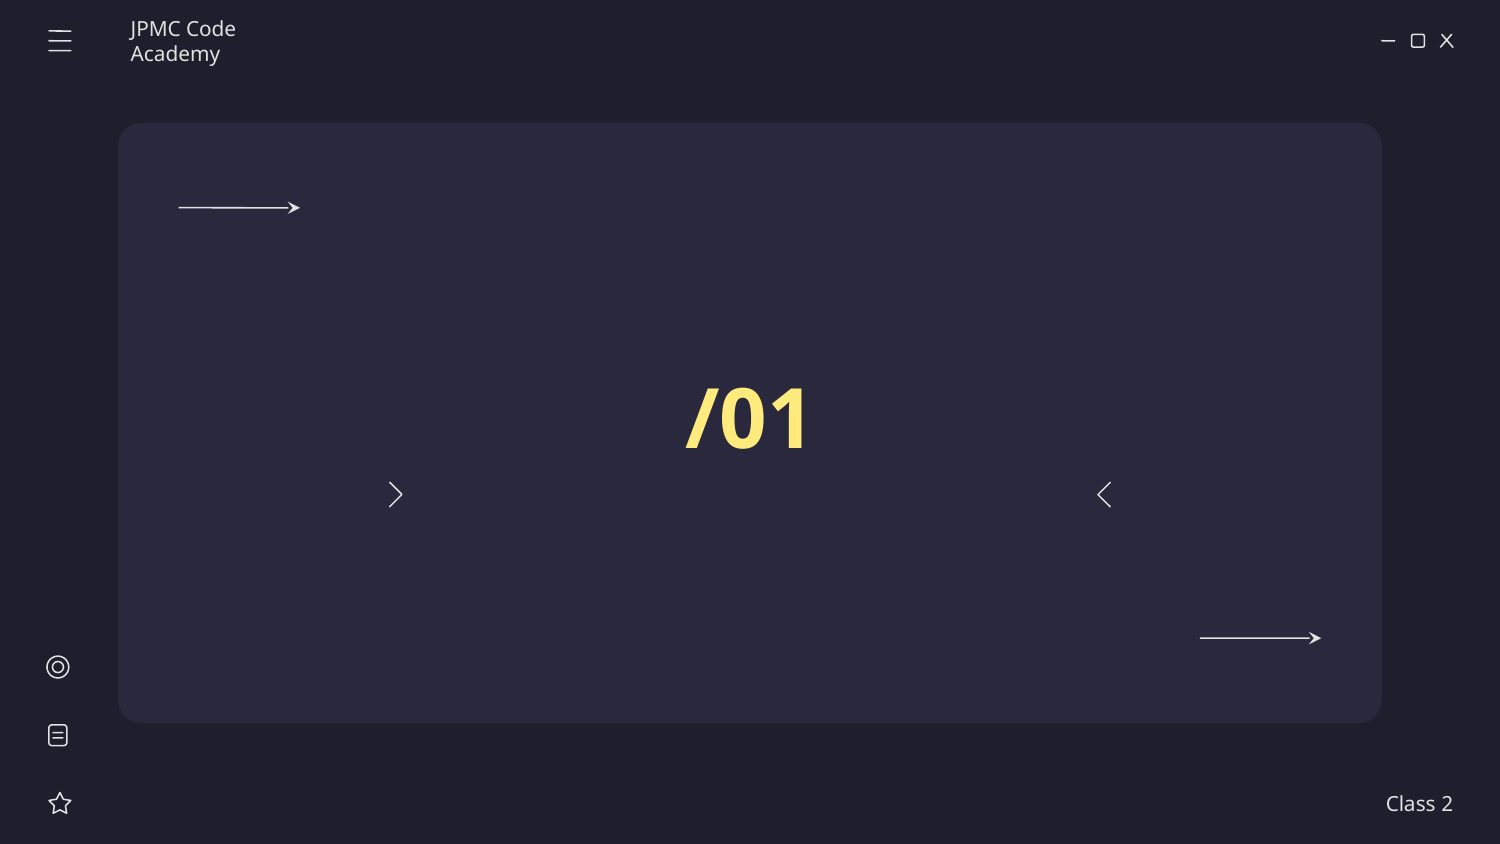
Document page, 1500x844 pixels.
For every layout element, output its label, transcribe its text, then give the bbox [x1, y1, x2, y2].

subtitle Class 2 [1278, 780, 1453, 826]
title /01 [294, 308, 1206, 522]
subtitle JPMC Code Academy [130, 18, 306, 64]
